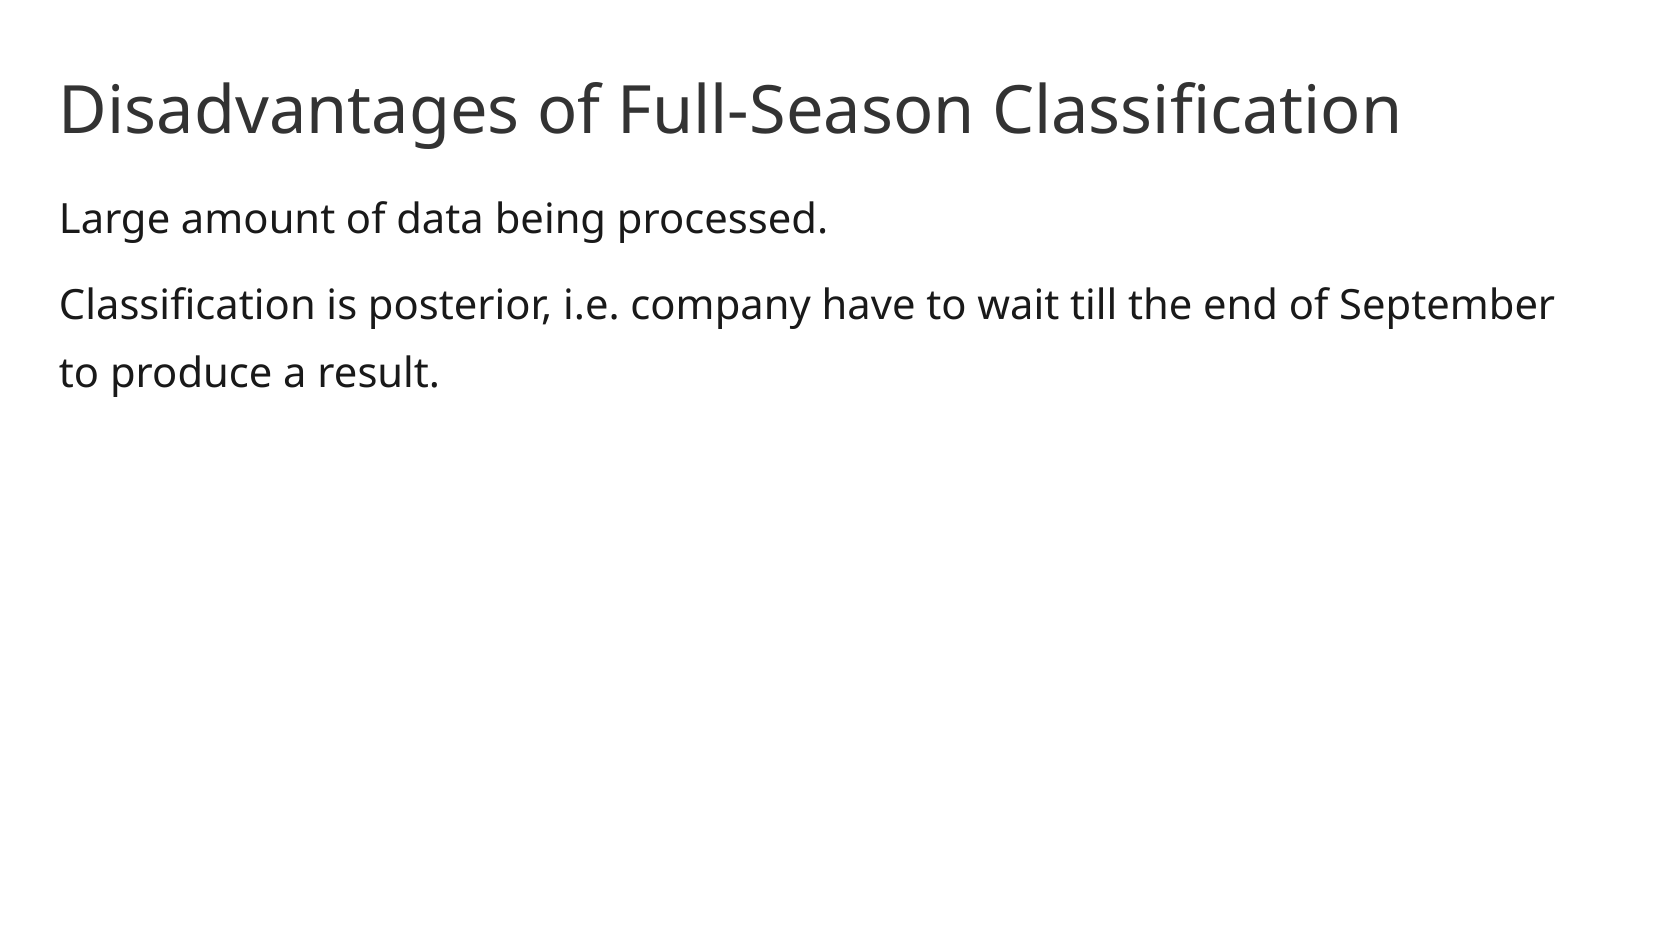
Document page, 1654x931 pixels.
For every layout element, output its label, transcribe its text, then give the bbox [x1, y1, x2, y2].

list Large amount of data being processed. Classification is posterior, i.e. company have to wait till the end of September to produce a result. [59, 177, 1595, 886]
title Disadvantages of Full-Season Classification [59, 53, 1595, 154]
